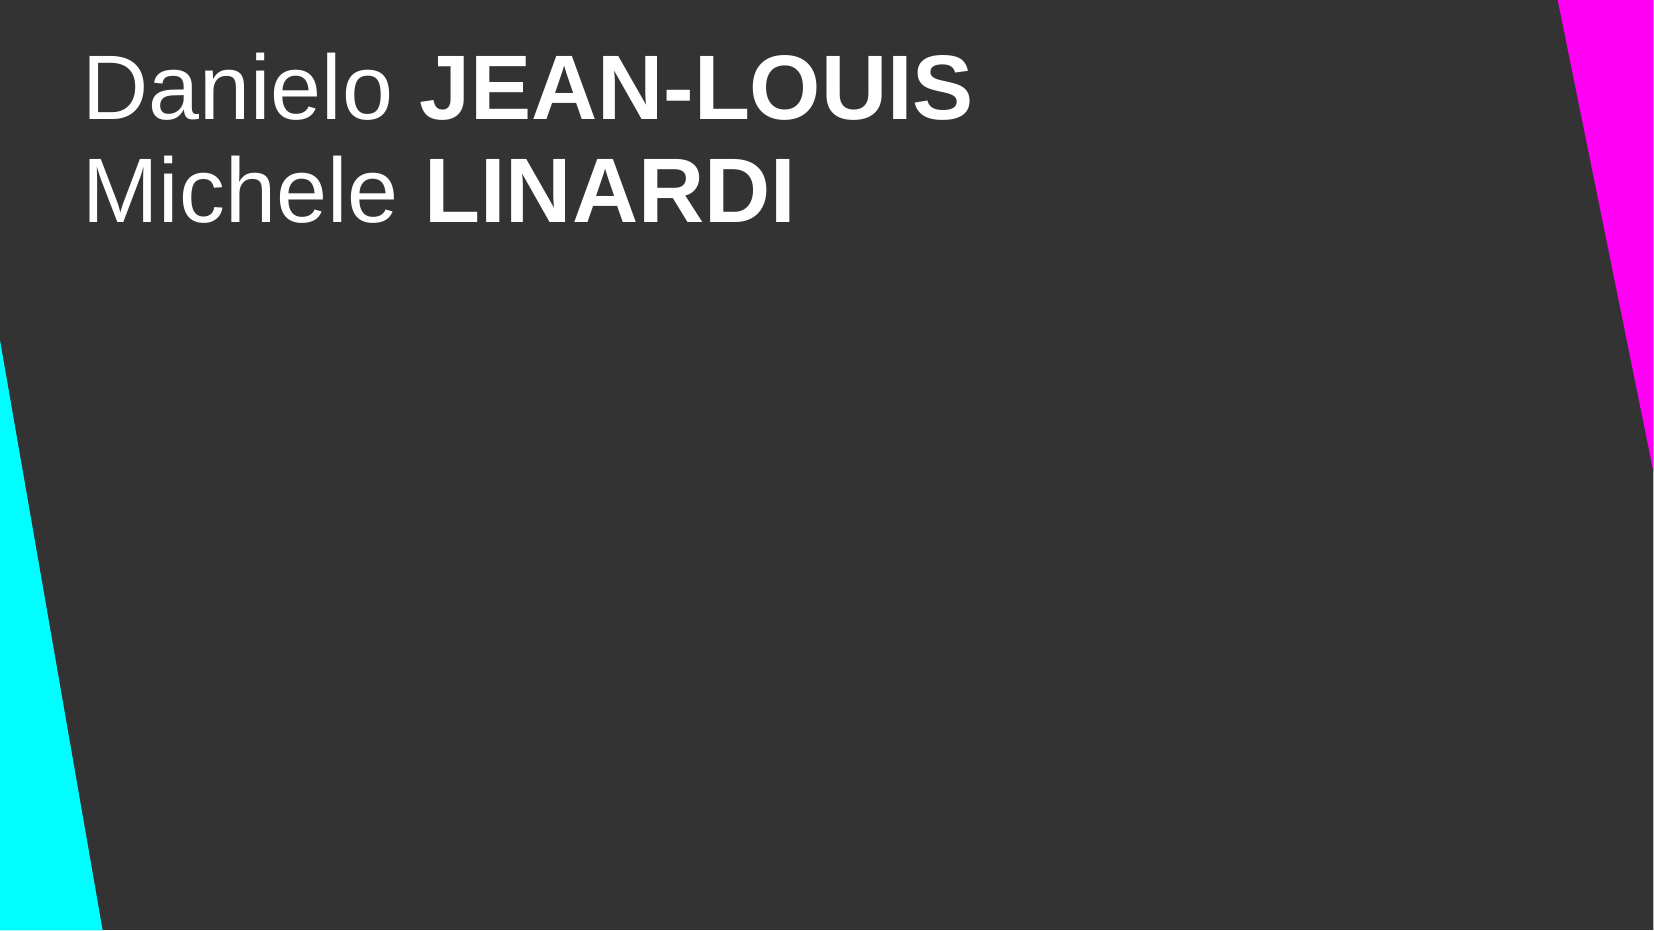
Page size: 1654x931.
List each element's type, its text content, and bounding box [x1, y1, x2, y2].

subtitle Danielo JEAN-LOUIS Michele LINARDI [82, 36, 1571, 758]
text_box [1557, 0, 1654, 475]
text_box [0, 340, 103, 931]
